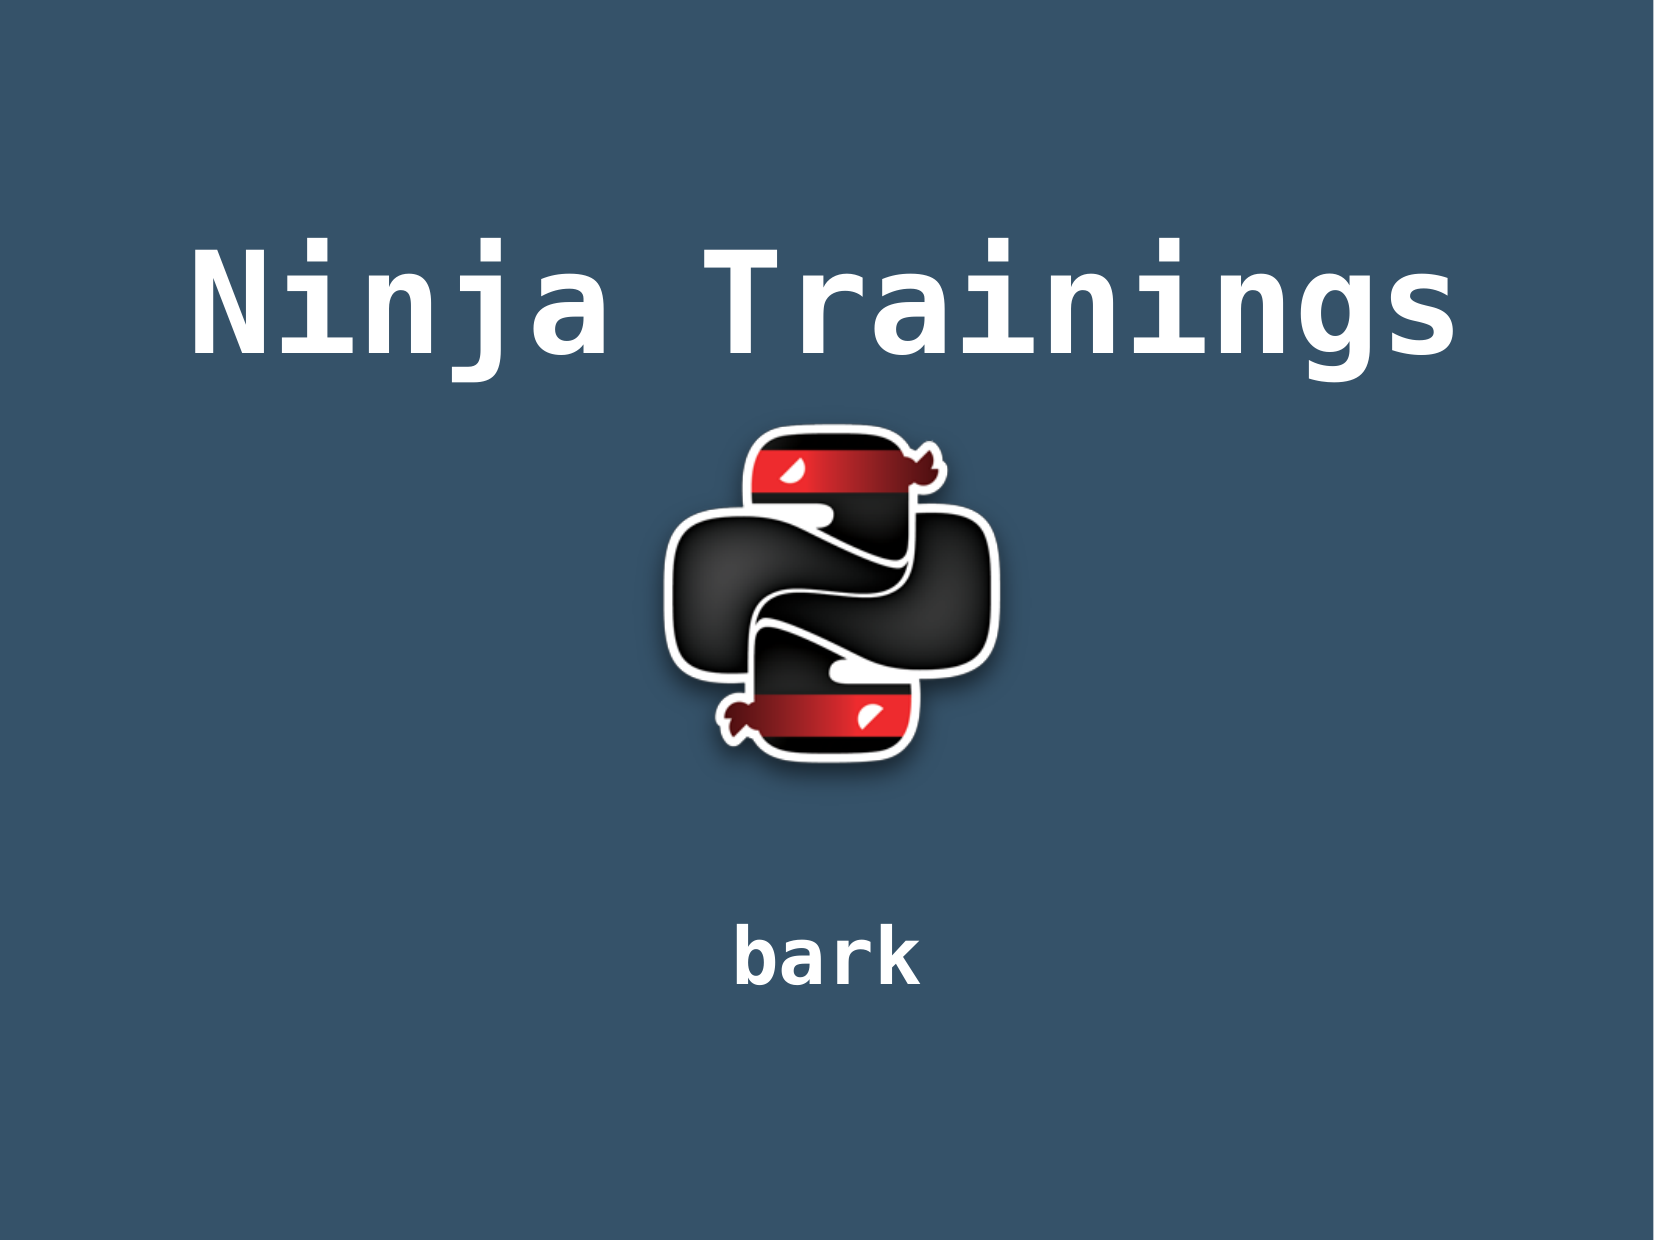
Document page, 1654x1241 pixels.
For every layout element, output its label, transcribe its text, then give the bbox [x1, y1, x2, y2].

subtitle Ninja Trainings bark [82, 9, 1571, 1216]
picture [632, 405, 1032, 806]
